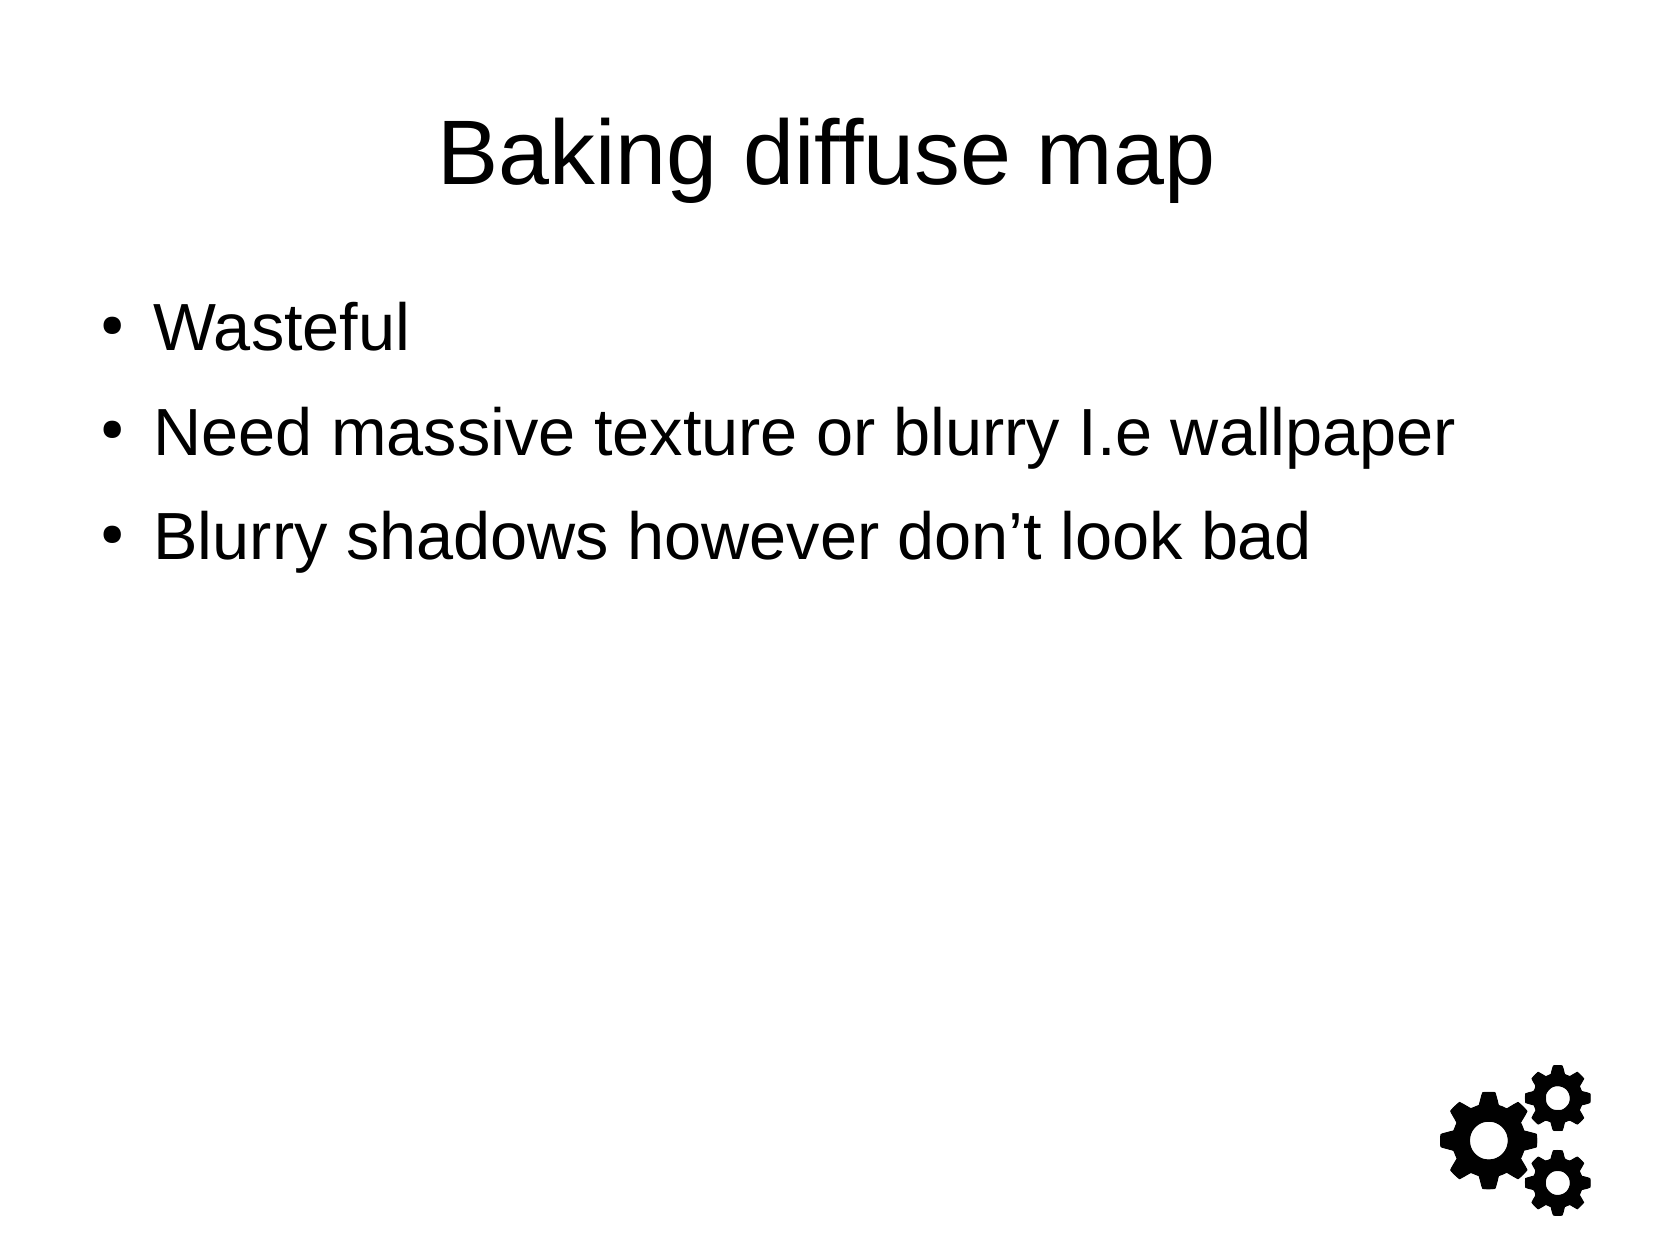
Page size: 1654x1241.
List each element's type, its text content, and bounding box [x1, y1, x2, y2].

title Baking diffuse map [82, 49, 1571, 257]
picture [1440, 1065, 1591, 1216]
list Wasteful Need massive texture or blurry I.e wallpaper Blurry shadows however don’t look bad [82, 290, 1571, 1010]
